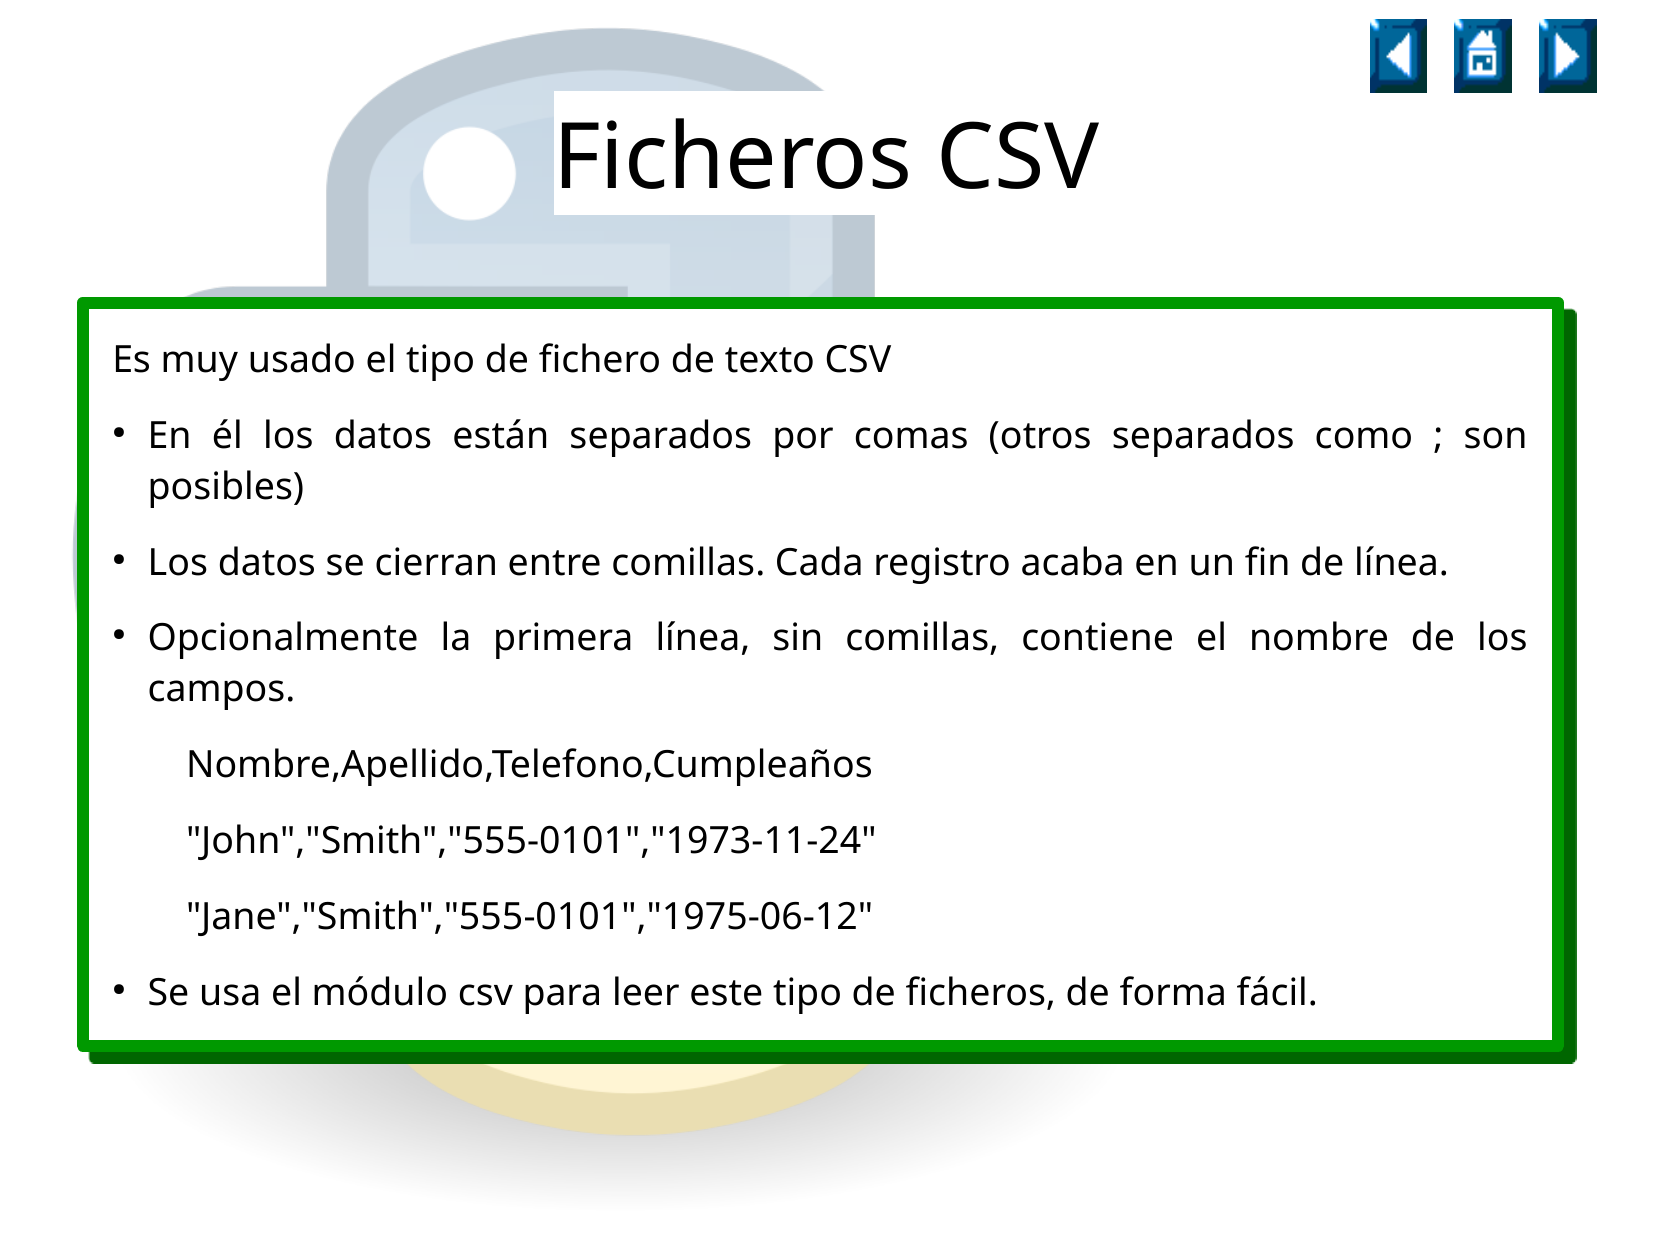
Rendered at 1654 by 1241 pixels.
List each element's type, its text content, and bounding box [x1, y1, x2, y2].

title Ficheros CSV [82, 49, 1571, 257]
picture [1554, 33, 1579, 77]
picture [1370, 19, 1427, 93]
picture [1539, 19, 1548, 31]
picture [1454, 19, 1463, 31]
picture [1539, 19, 1597, 93]
text_box Es muy usado el tipo de fichero de texto CSV En él los datos están separados por comas (otros separados como ; son posibles) Los datos se cierran entre comillas. Cada registro acaba en un fin de línea. Opcionalmente la primera línea, sin comillas, contiene el nombre de los campos. Nombre,Apellido,Telefono,Cumpleaños "John","Smith","555-0101","1973-11-24" "Jane","Smith","555-0101","1975-06-12" Se usa el módulo csv para leer este tipo de ficheros, de forma fácil. [82, 302, 1559, 1009]
picture [1370, 19, 1379, 31]
picture [1454, 19, 1512, 93]
